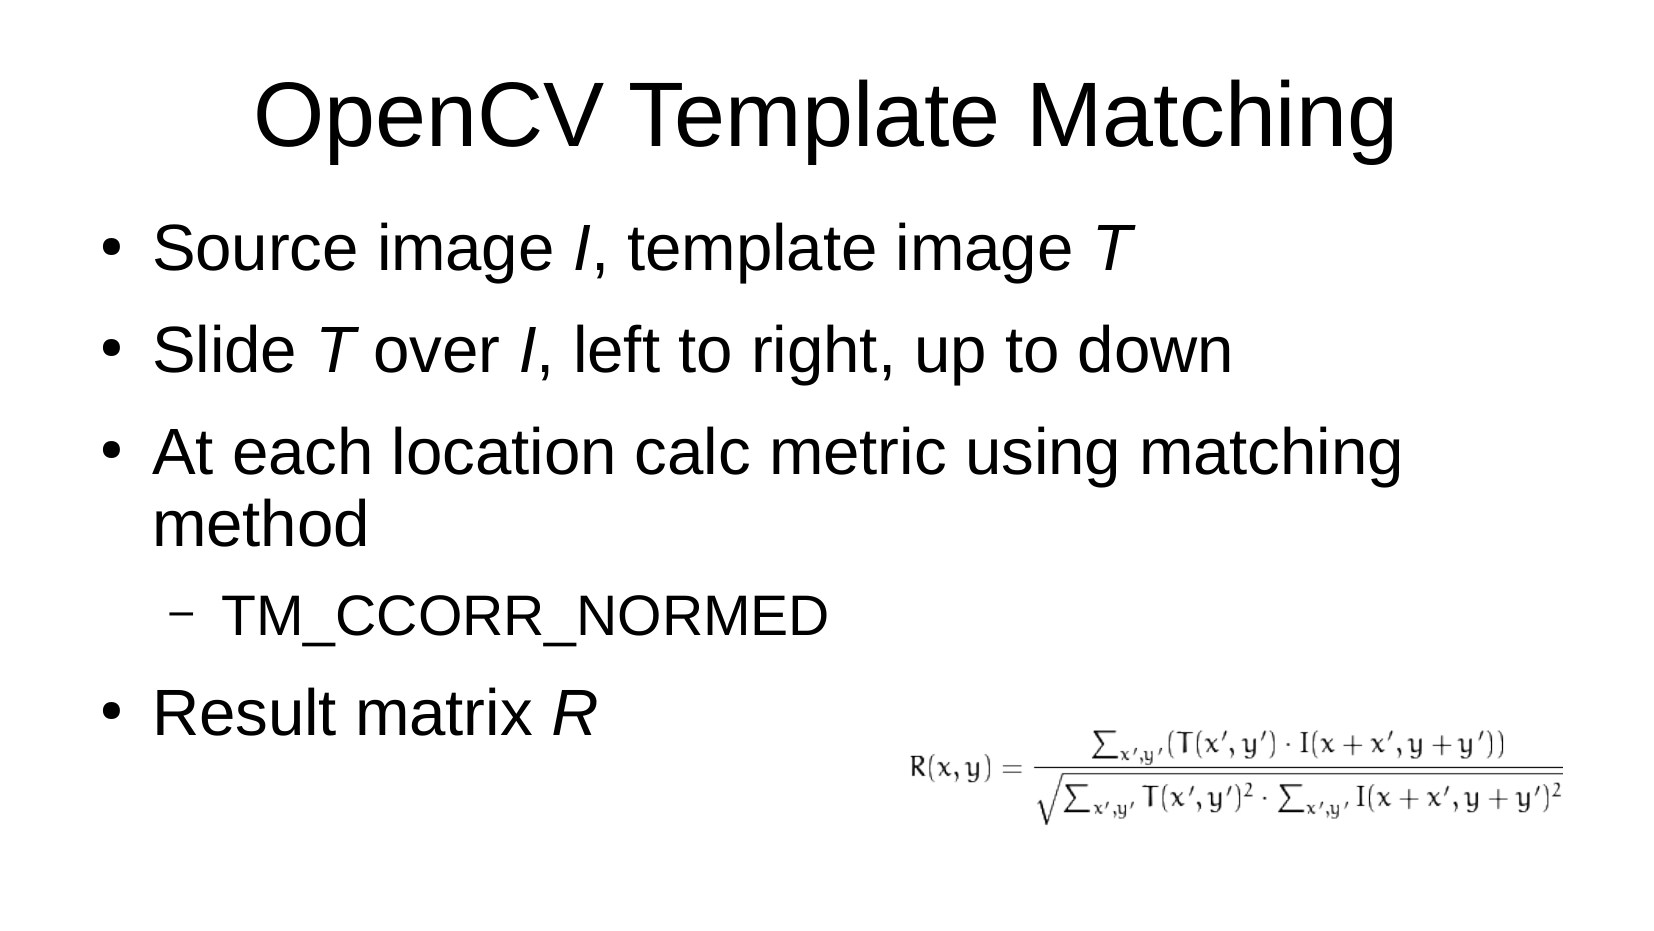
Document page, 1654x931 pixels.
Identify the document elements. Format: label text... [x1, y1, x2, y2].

picture [909, 729, 1563, 827]
list Source image I, template image T Slide T over I, left to right, up to down At each location calc metric using matching method TM_CCORR_NORMED Result matrix R [82, 211, 1571, 752]
title OpenCV Template Matching [82, 37, 1571, 193]
